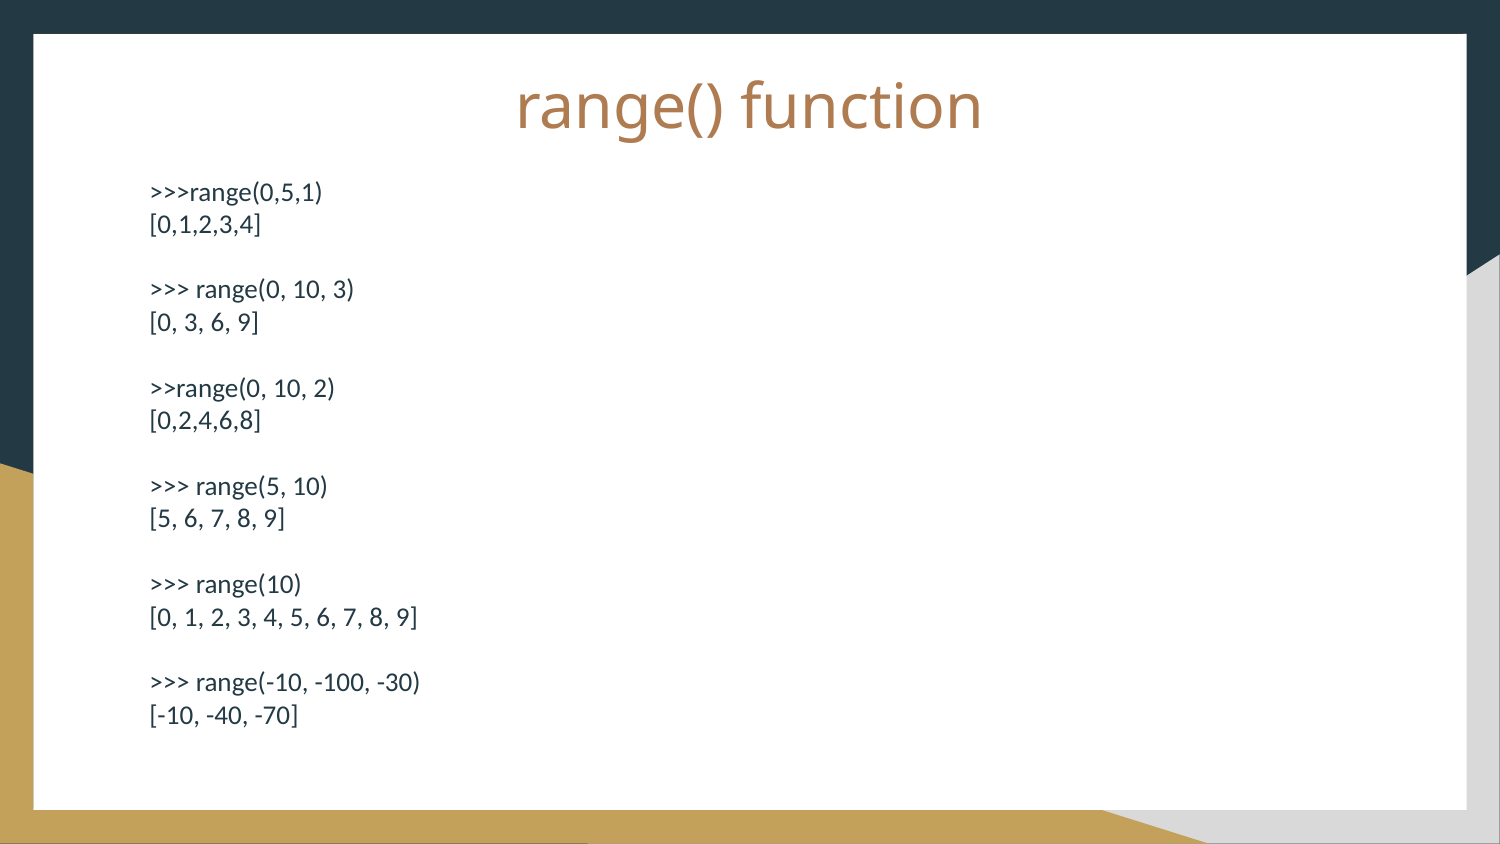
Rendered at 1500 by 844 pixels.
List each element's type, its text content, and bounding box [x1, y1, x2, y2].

list >>>range(0,5,1) [0,1,2,3,4] >>> range(0, 10, 3) [0, 3, 6, 9] >>range(0, 10, 2) [0,2,4,6,8] >>> range(5, 10) [5, 6, 7, 8, 9] >>> range(10) [0, 1, 2, 3, 4, 5, 6, 7, 8, 9] >>> range(-10, -100, -30) [-10, -40, -70] [134, 159, 1366, 777]
title range() function [134, 51, 1366, 159]
